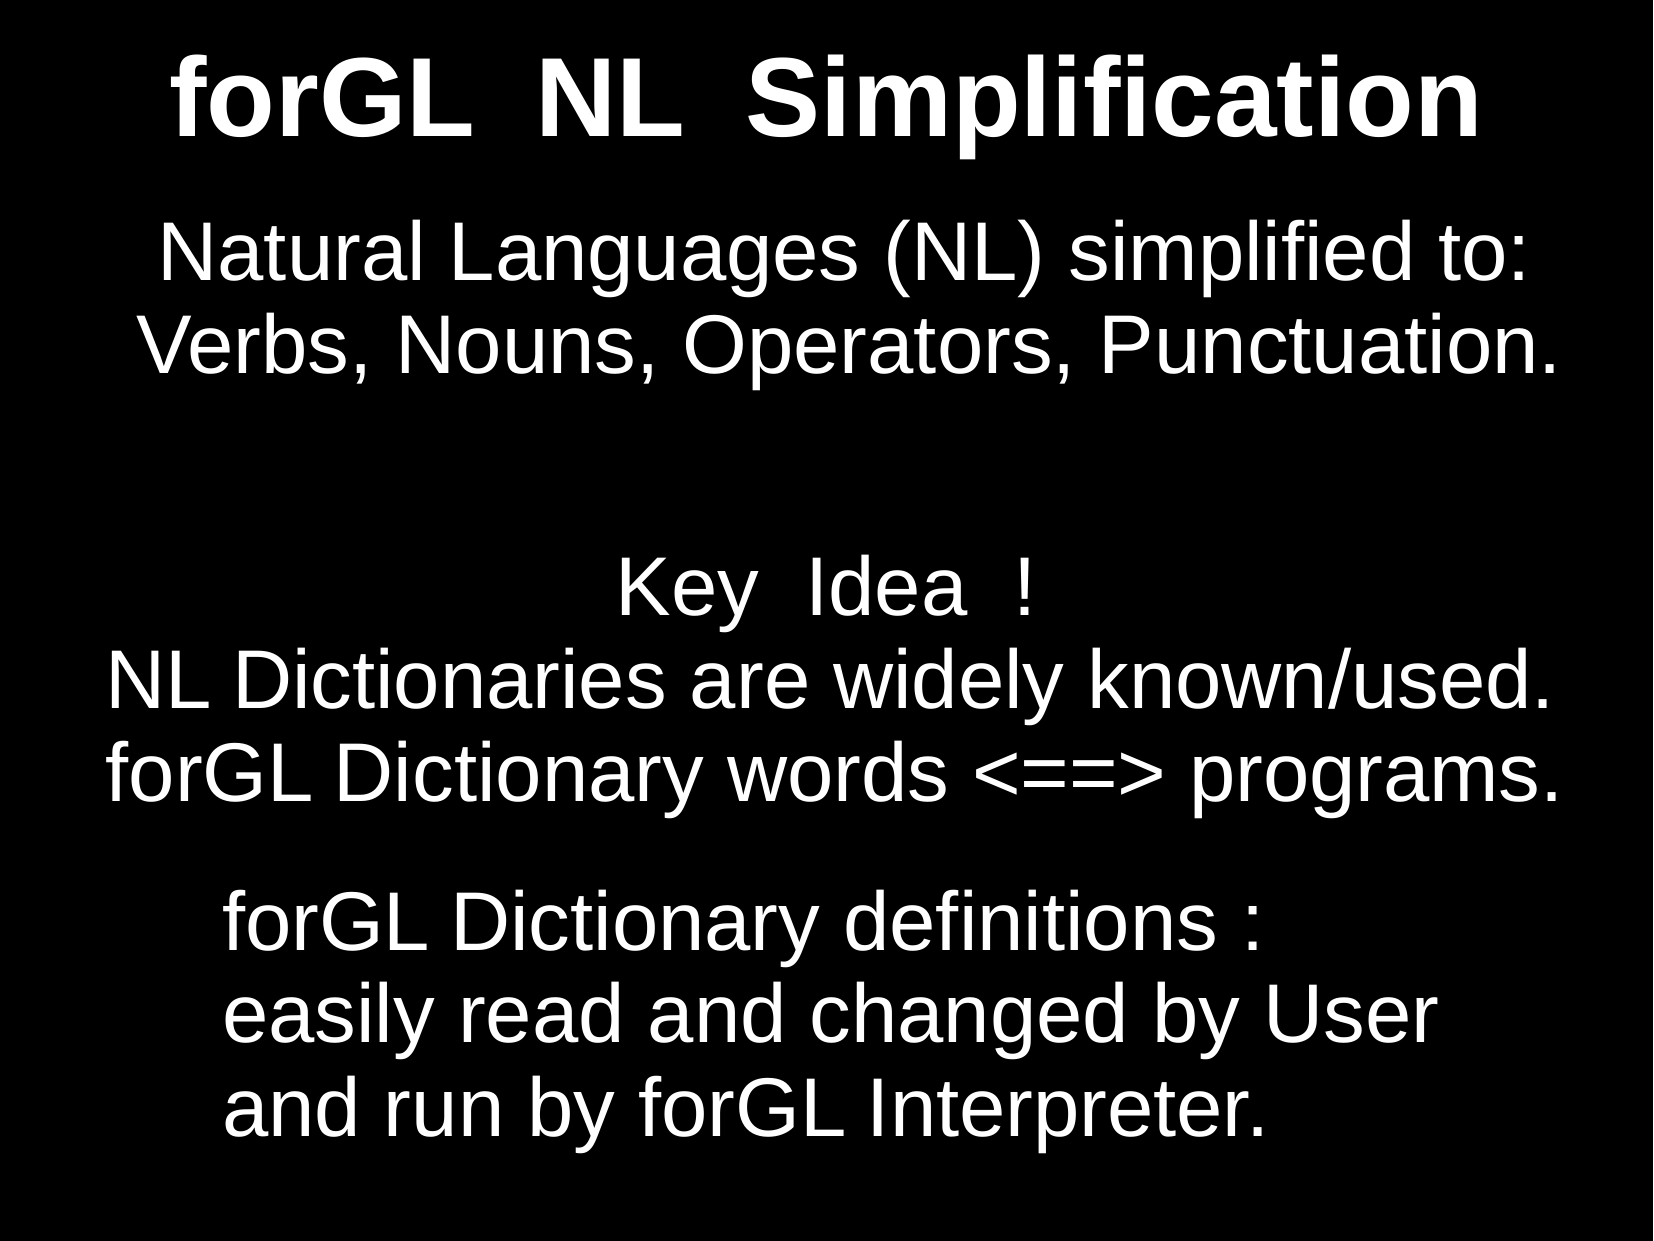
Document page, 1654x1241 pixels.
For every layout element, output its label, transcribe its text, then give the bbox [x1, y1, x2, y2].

title forGL NL Simplification [82, 0, 1571, 196]
subtitle Natural Languages (NL) simplified to: Verbs, Nouns, Operators, Punctuation. Key Idea ! NL Dictionaries are widely known/used. forGL Dictionary words <==> programs. forGL Dictionary definitions : easily read and changed by User and run by forGL Interpreter. [82, 205, 1571, 1154]
